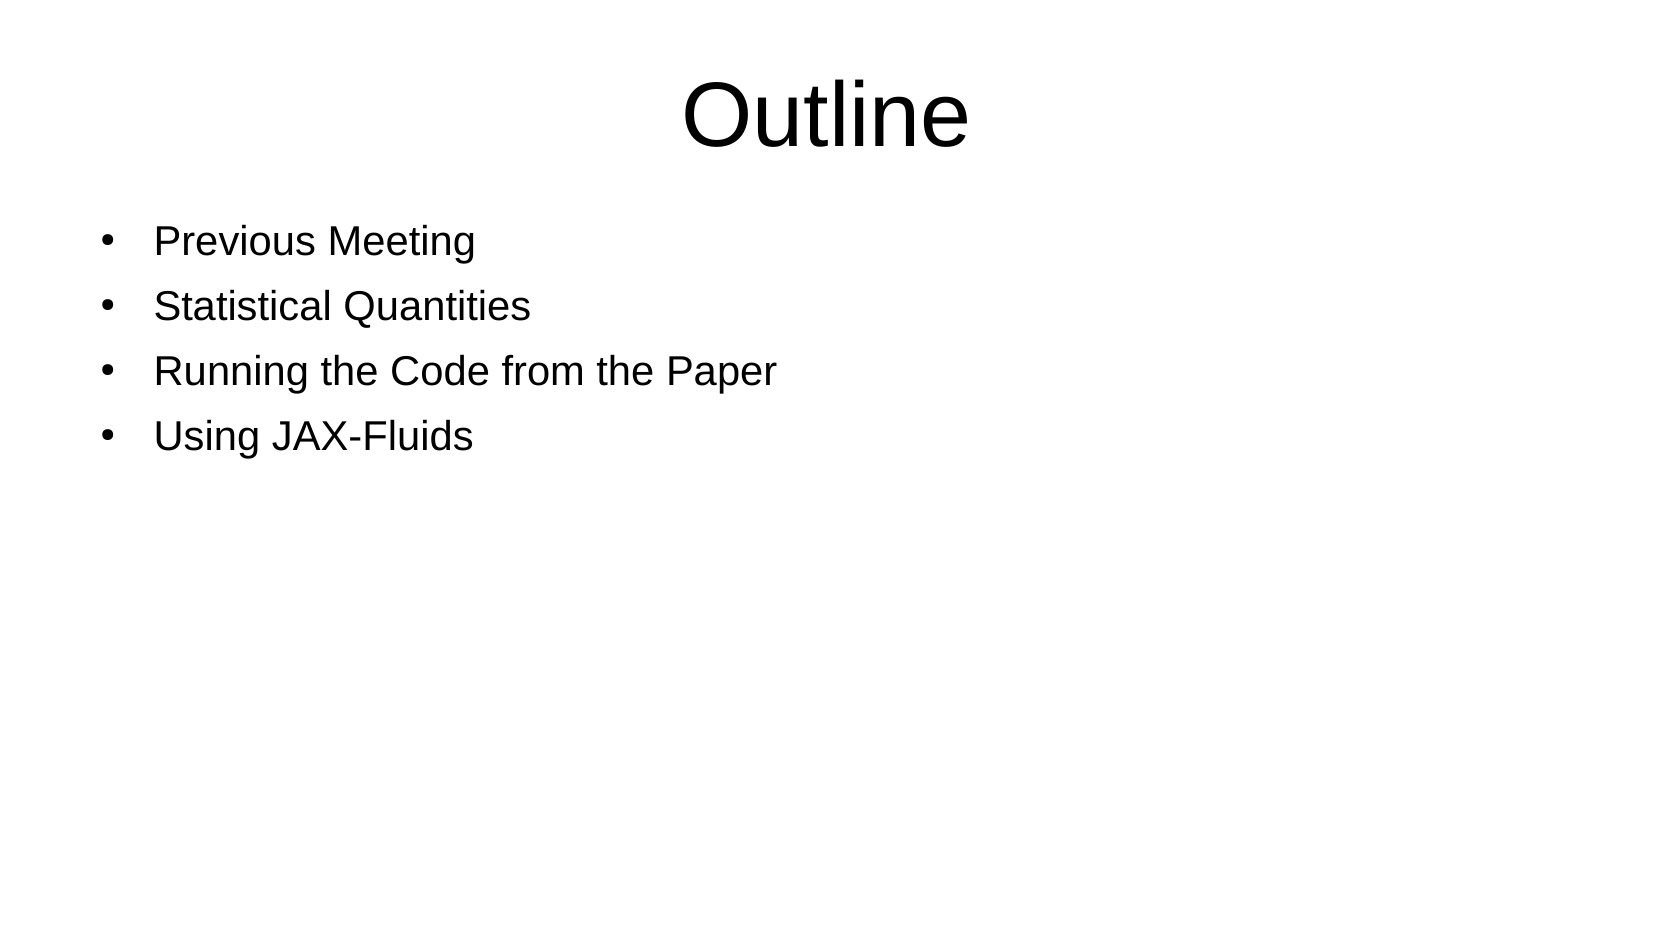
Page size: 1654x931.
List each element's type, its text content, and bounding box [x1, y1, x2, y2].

title Outline [82, 37, 1571, 193]
list Previous Meeting Statistical Quantities Running the Code from the Paper Using JAX-Fluids [82, 217, 1571, 758]
